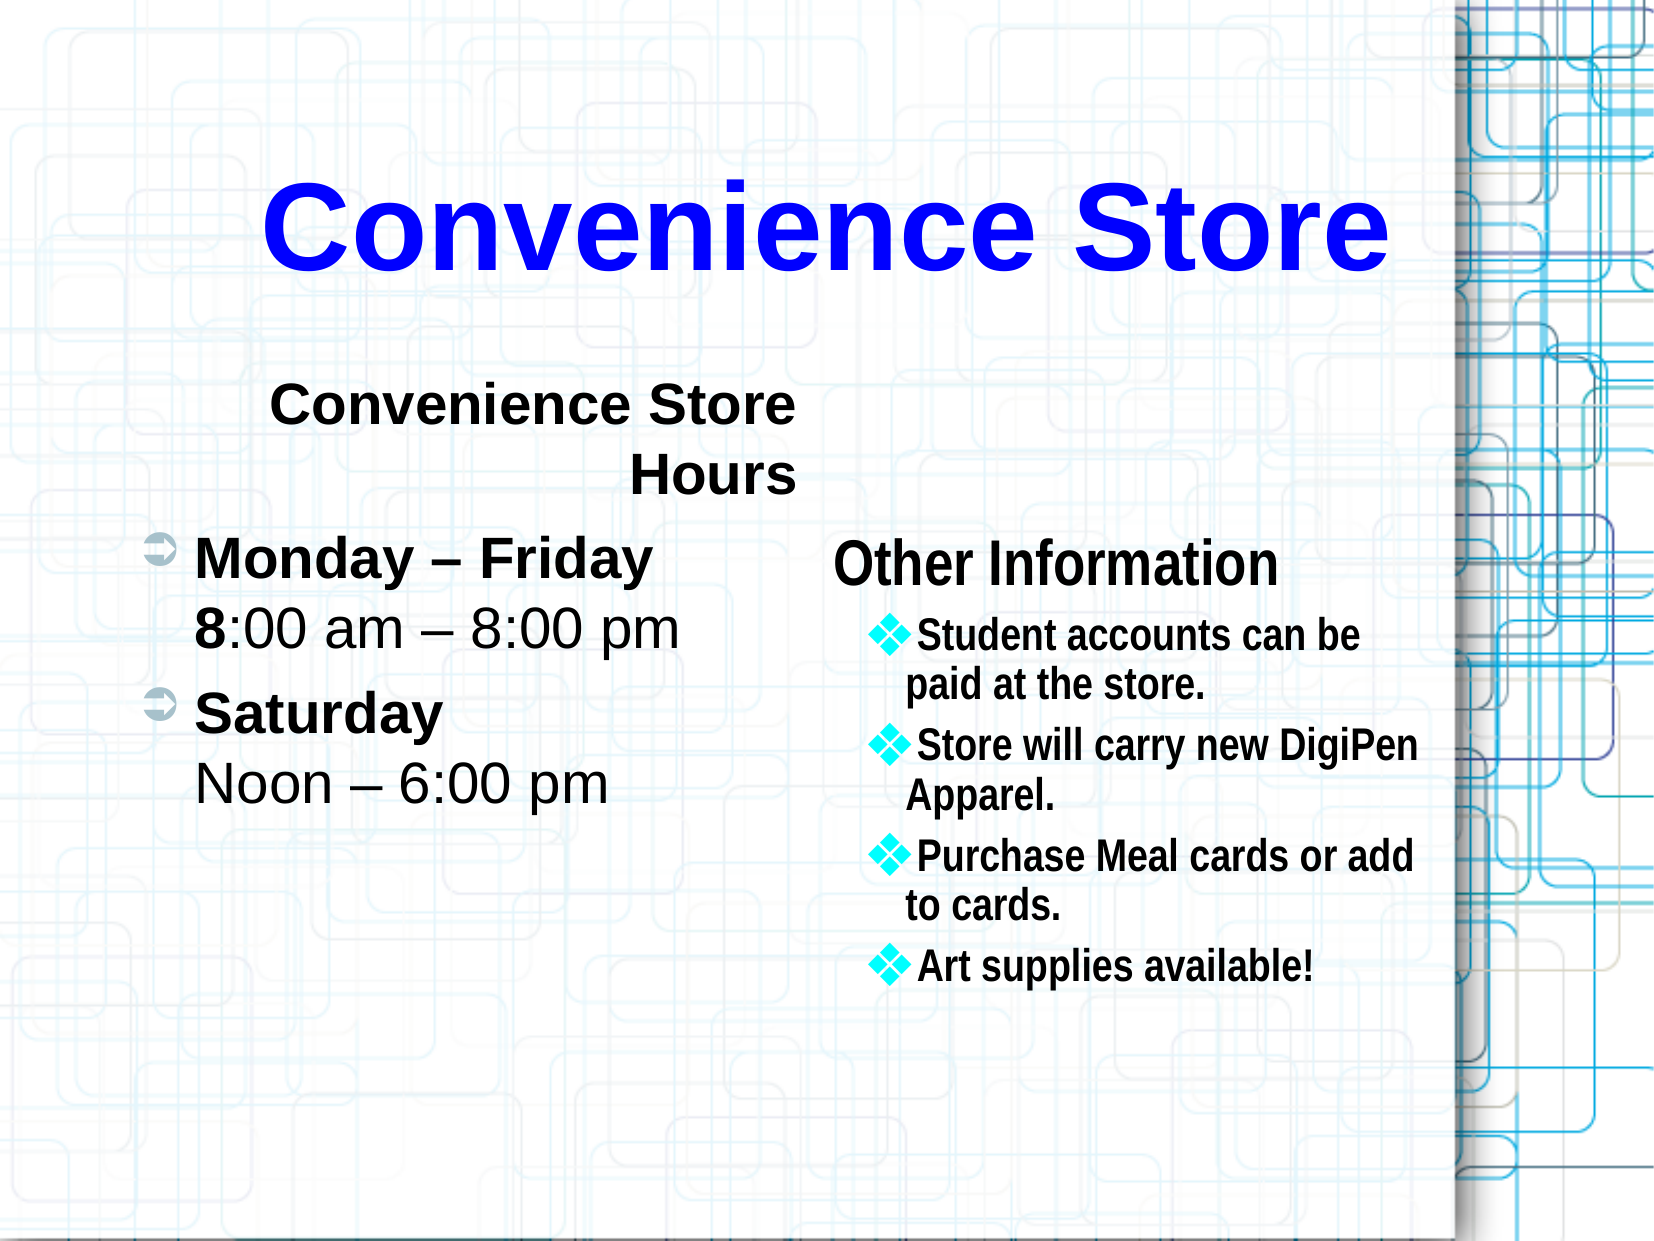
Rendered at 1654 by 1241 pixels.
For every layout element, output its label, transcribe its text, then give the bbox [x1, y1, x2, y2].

picture [0, 0, 1654, 1241]
list Convenience Store Hours Monday – Friday 8:00 am – 8:00 pm Saturday Noon – 6:00 pm [123, 358, 773, 1103]
title Convenience Store [123, 96, 1530, 304]
list Other Information Student accounts can be paid at the store. Store will carry new DigiPen Apparel. Purchase Meal cards or add to cards. Art supplies available! [773, 350, 1463, 1241]
